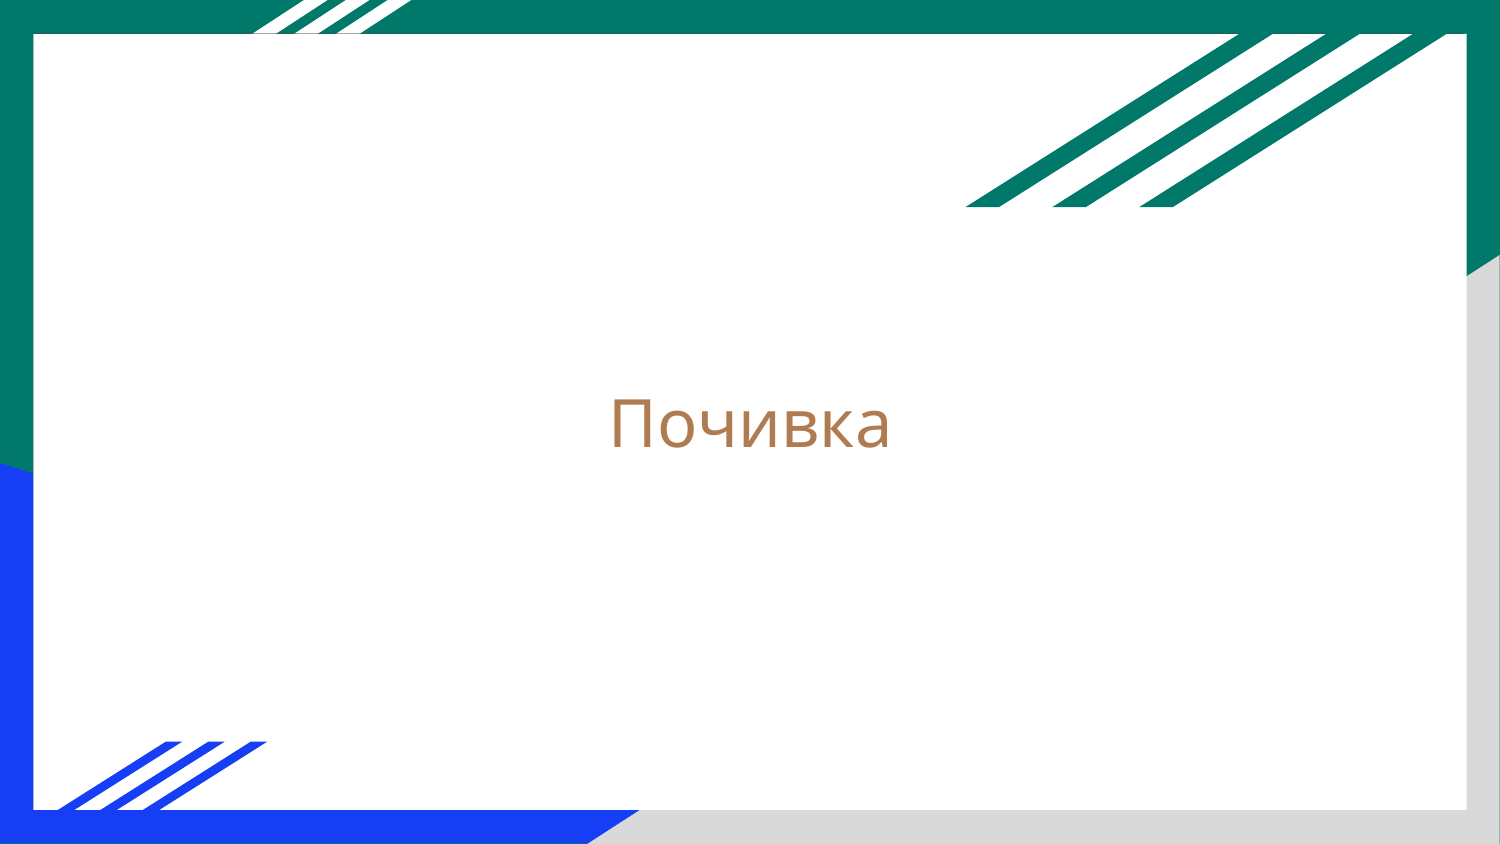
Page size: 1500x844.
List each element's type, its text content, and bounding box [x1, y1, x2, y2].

title Почивка [228, 213, 1274, 630]
